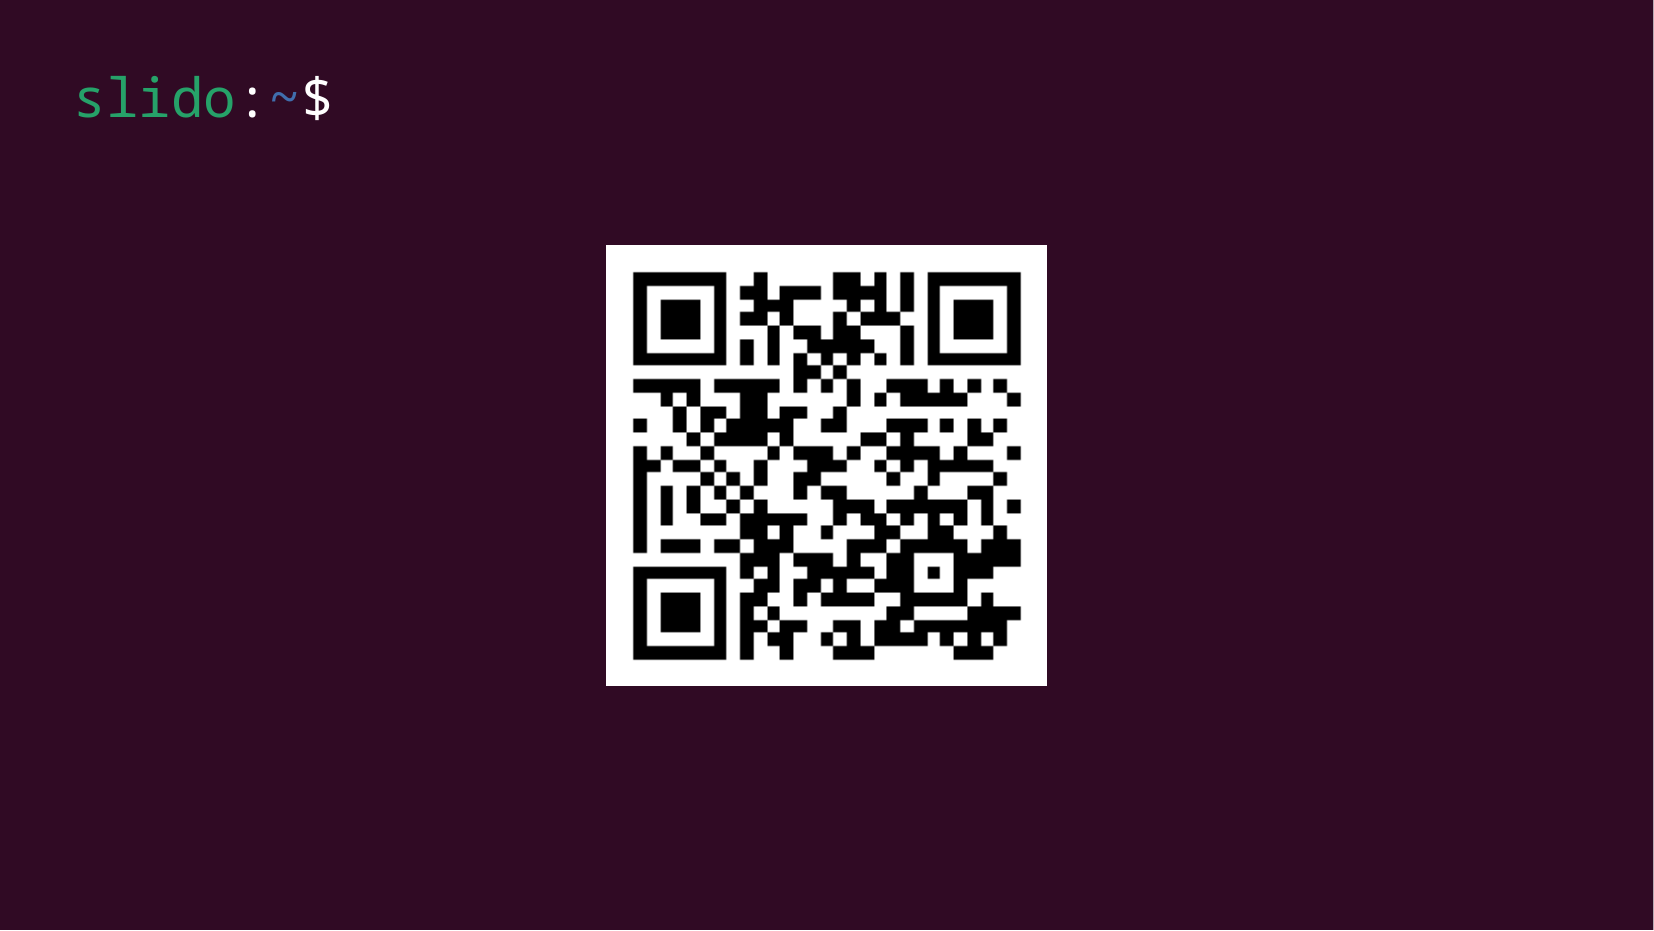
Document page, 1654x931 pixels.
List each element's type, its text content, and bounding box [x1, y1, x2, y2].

picture [606, 245, 1047, 686]
text_box slido:~$ [59, 55, 1201, 139]
